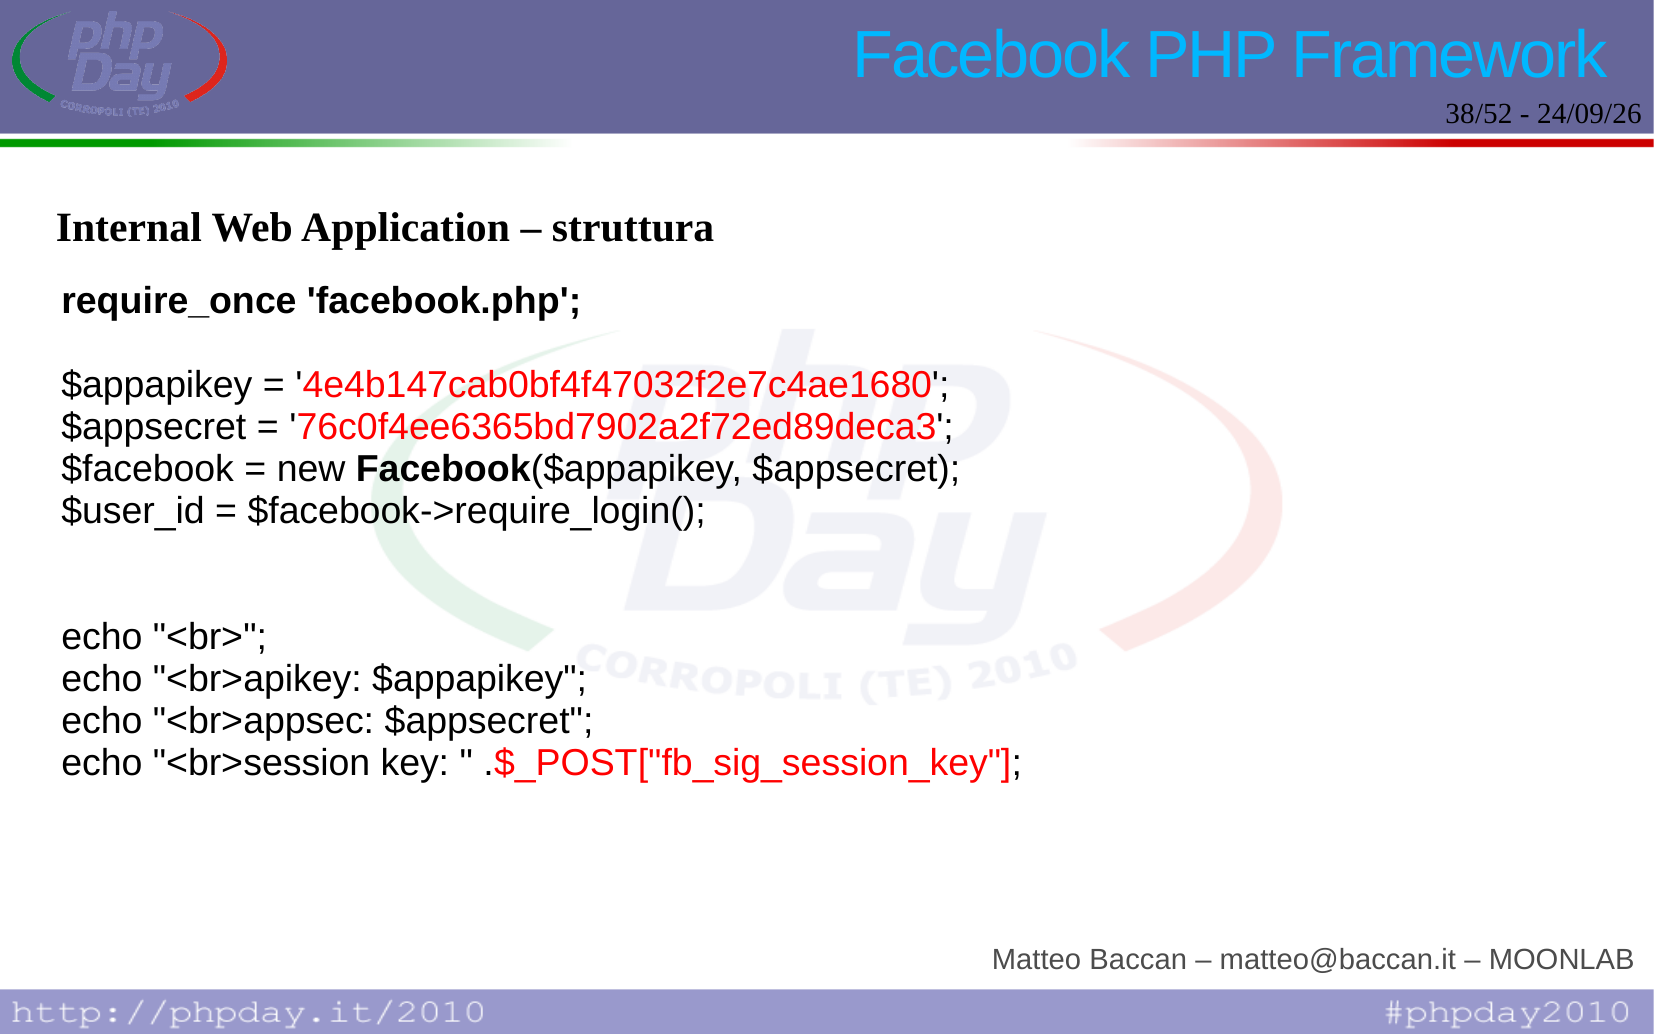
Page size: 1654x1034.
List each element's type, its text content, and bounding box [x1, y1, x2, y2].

text_box require_once 'facebook.php'; $appapikey = '4e4b147cab0bf4f47032f2e7c4ae1680'; $appsecret = '76c0f4ee6365bd7902a2f72ed89deca3'; $facebook = new Facebook($appapikey, $appsecret); $user_id = $facebook->require_login(); echo "<br>"; echo "<br>apikey: $appapikey"; echo "<br>appsec: $appsecret"; echo "<br>session key: " .$_POST["fb_sig_session_key"]; [46, 272, 1585, 836]
picture [0, 0, 1654, 1034]
title Facebook PHP Framework [132, 5, 1609, 103]
text_box Internal Web Application – struttura [41, 173, 1269, 236]
